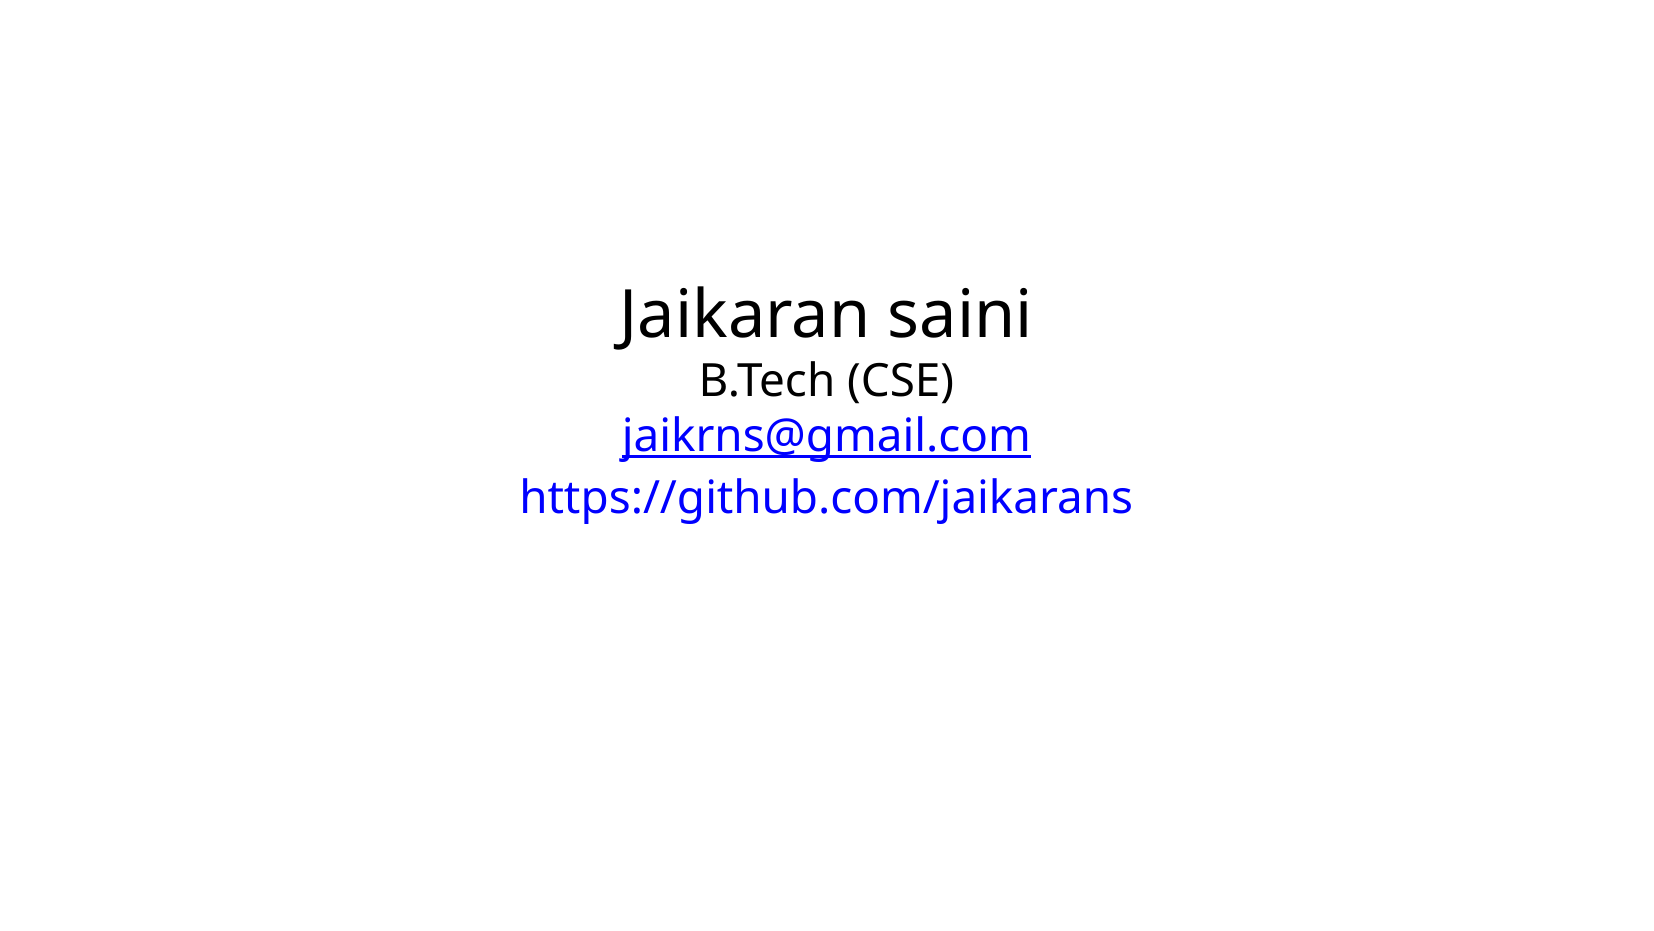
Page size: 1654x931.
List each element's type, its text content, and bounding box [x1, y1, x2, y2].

text_box Jaikaran saini B.Tech (CSE) jaikrns@gmail.com https://github.com/jaikarans [82, 37, 1571, 757]
